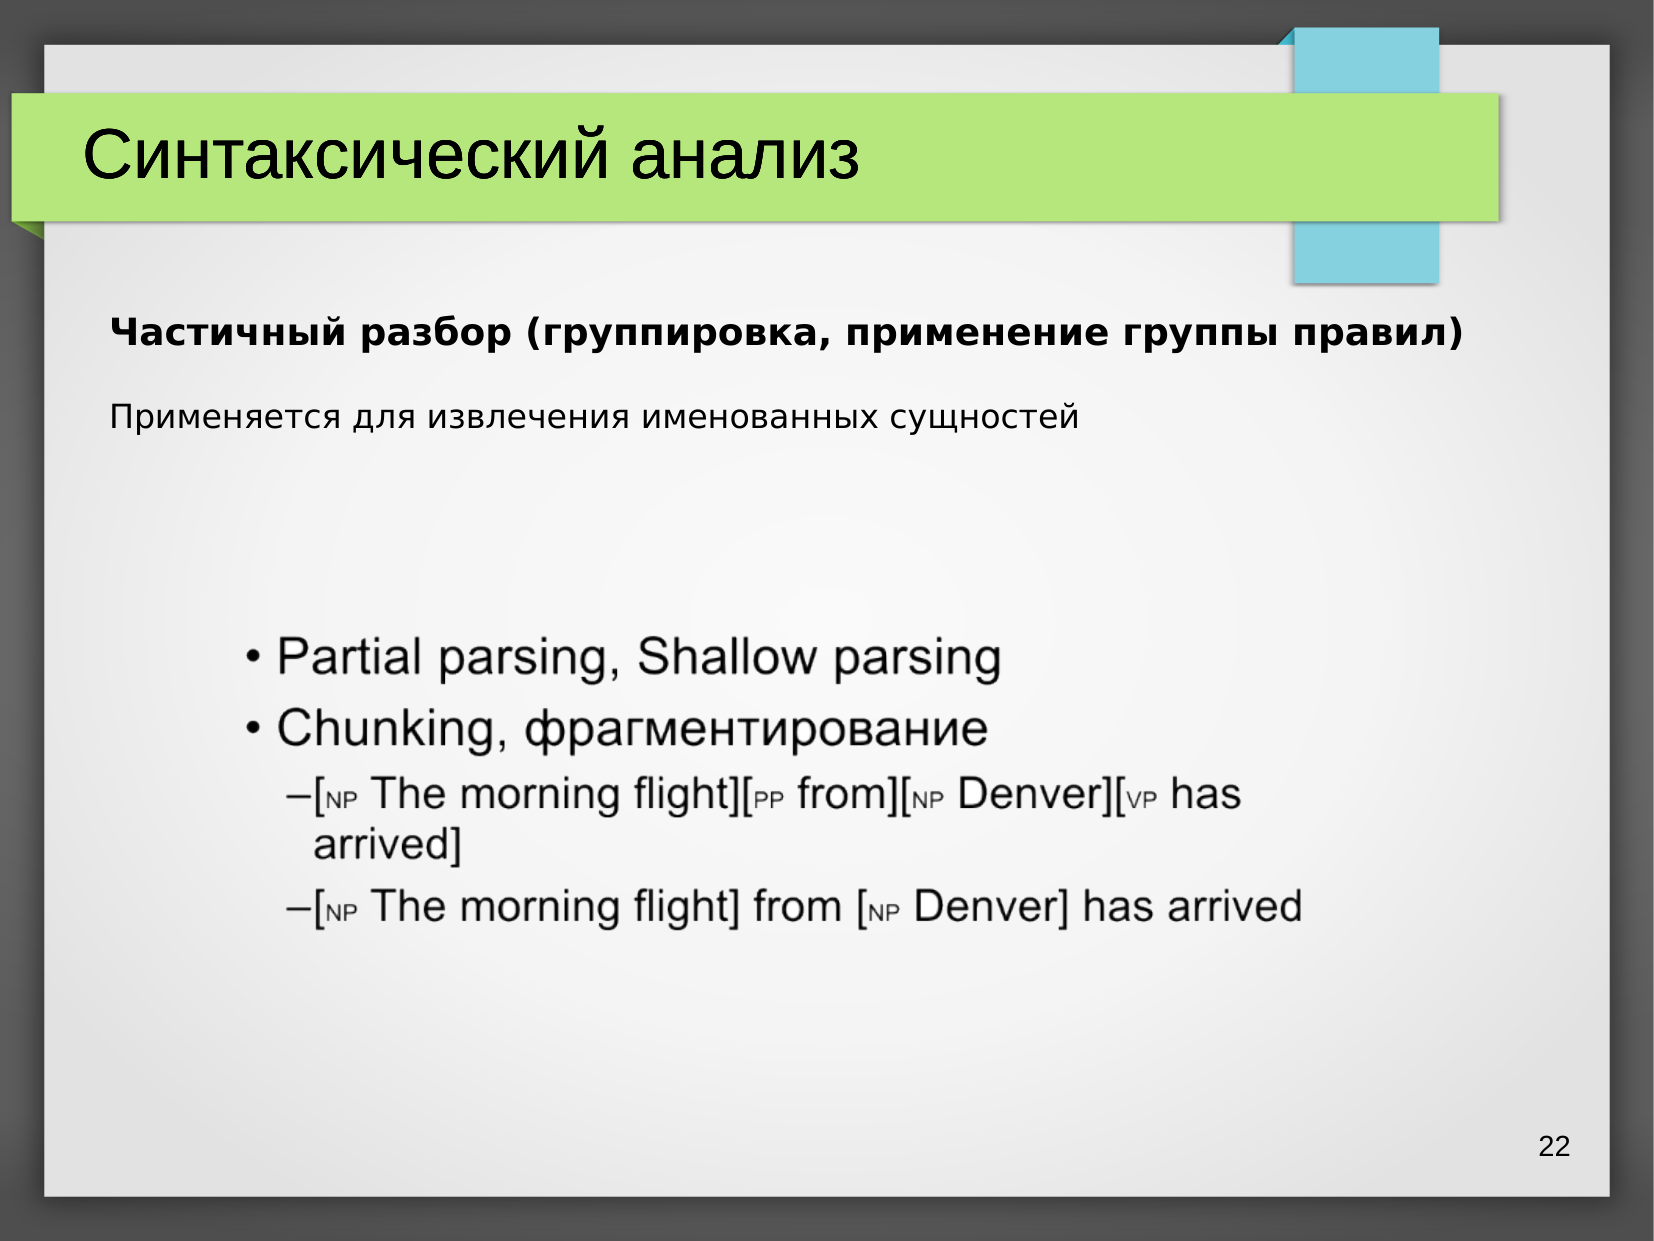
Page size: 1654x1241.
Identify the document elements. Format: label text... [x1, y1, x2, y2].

title Синтаксический анализ [82, 114, 993, 194]
picture [0, 0, 1654, 1241]
text_box Частичный разбор (группировка, применение группы правил) Применяется для извлечения именованных сущностей [94, 302, 1524, 444]
